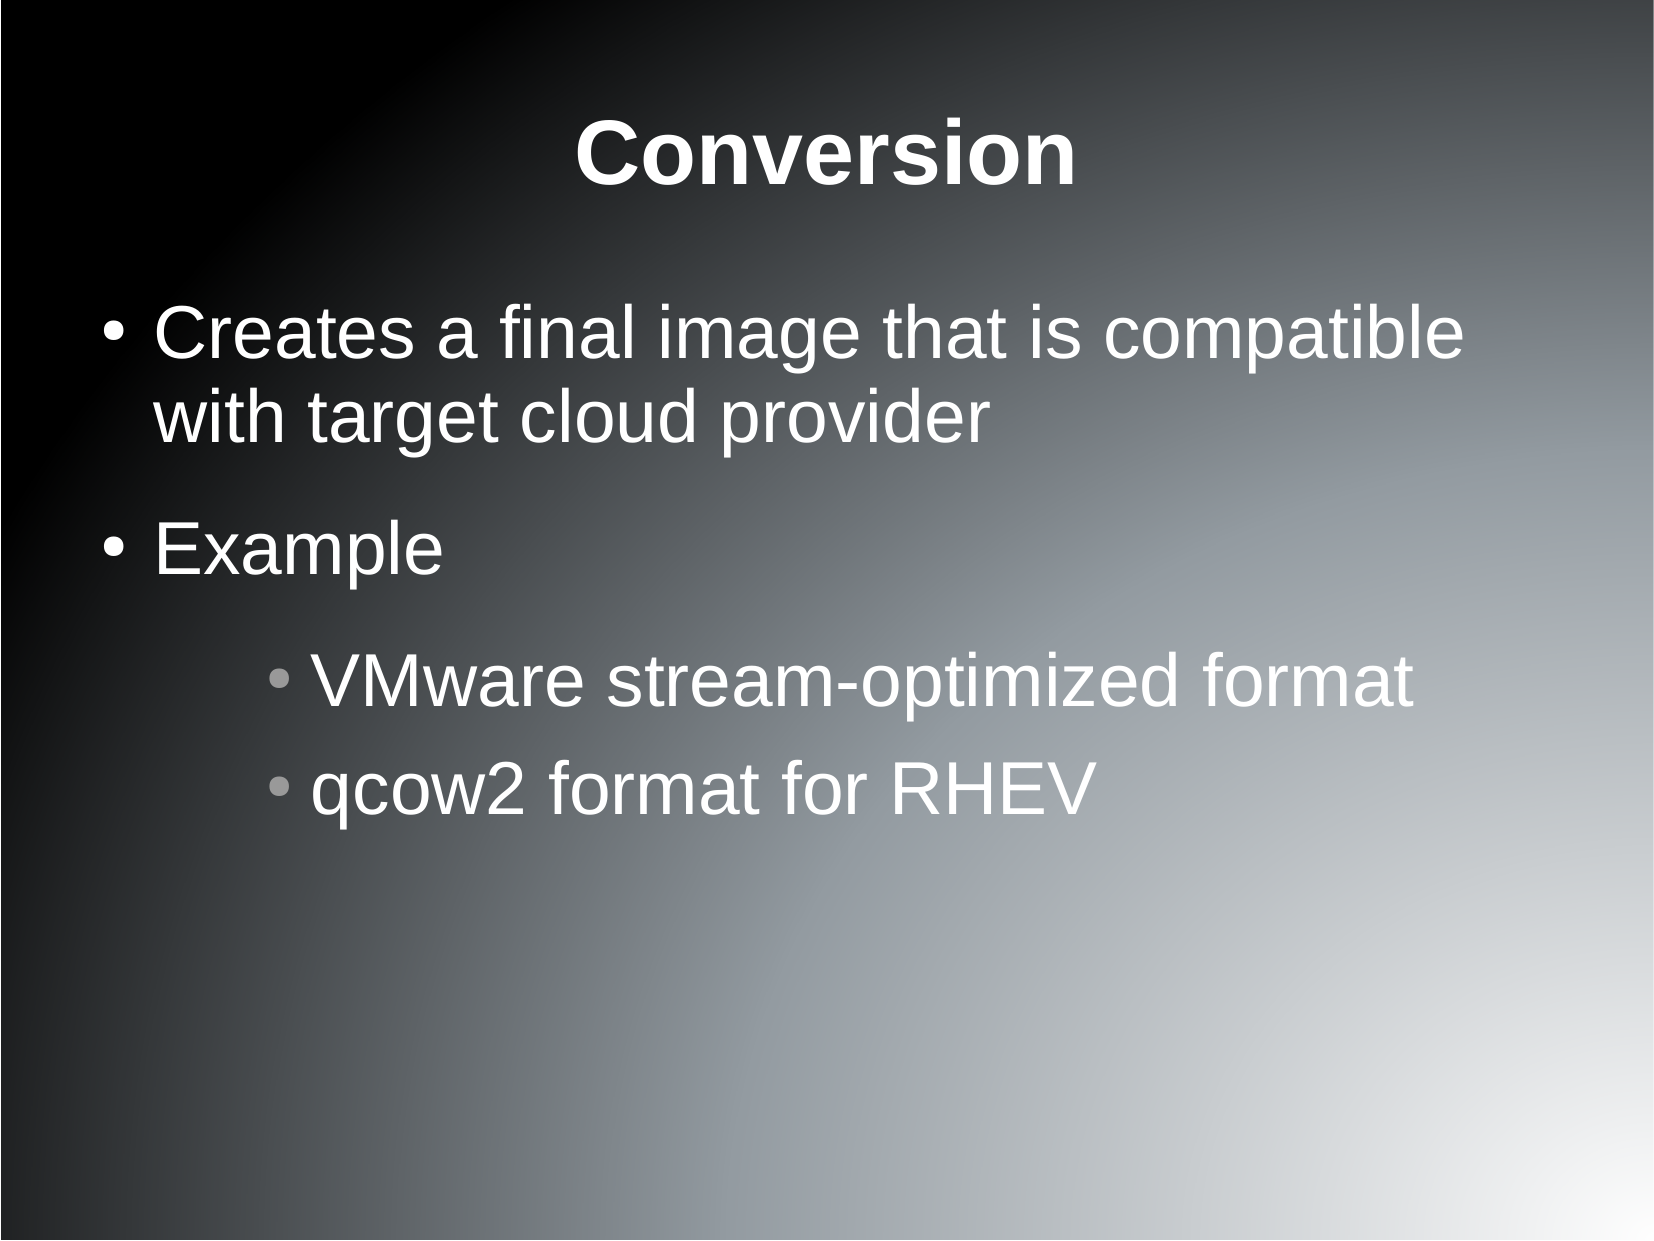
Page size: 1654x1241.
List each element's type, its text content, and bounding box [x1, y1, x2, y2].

picture [1, 0, 1654, 1240]
title Conversion [82, 49, 1571, 257]
list Creates a final image that is compatible with target cloud provider Example VMware stream-optimized format qcow2 format for RHEV [82, 290, 1571, 1109]
